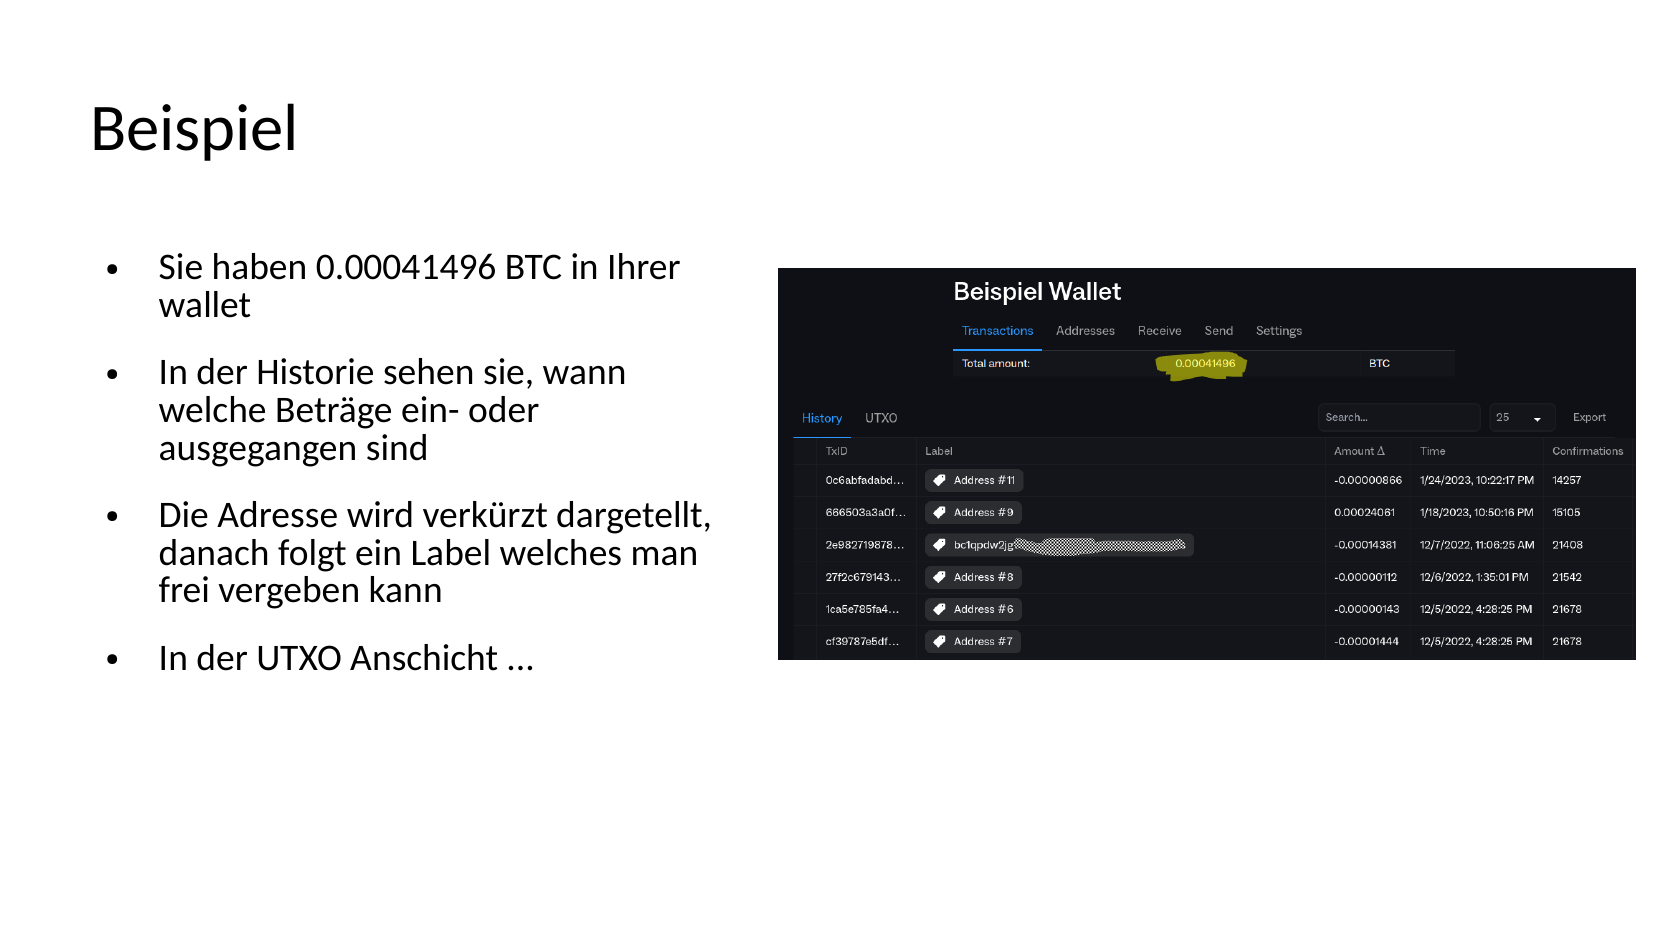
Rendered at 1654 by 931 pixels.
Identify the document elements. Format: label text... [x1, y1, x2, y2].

list Sie haben 0.00041496 BTC in Ihrer wallet In der Historie sehen sie, wann welche Beträge ein- oder ausgegangen sind Die Adresse wird verkürzt dargetellt, danach folgt ein Label welches man frei vergeben kann In der UTXO Anschicht ... [87, 251, 735, 931]
picture [778, 268, 1636, 661]
title Beispiel [90, 33, 1410, 234]
